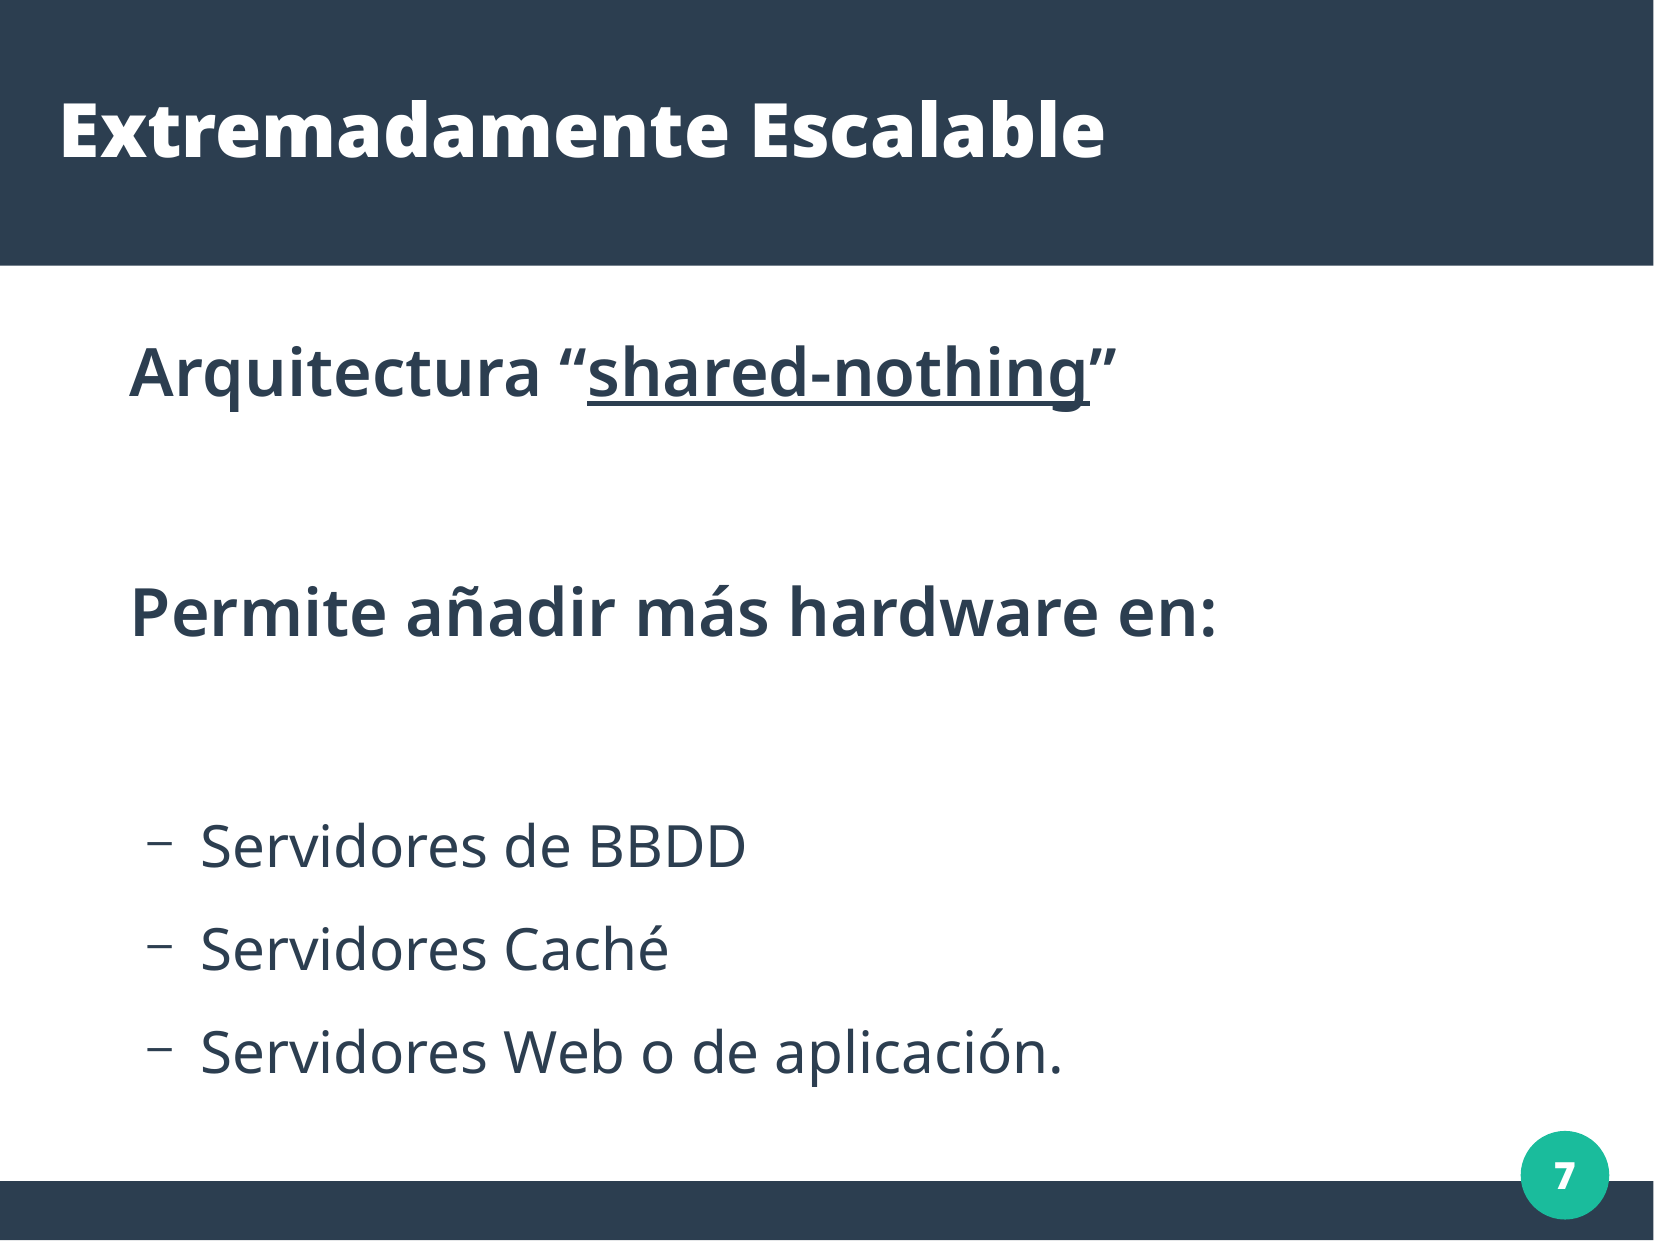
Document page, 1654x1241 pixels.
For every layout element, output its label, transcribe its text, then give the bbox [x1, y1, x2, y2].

title Extremadamente Escalable [59, 49, 1595, 207]
list Arquitectura “shared-nothing” Permite añadir más hardware en: Servidores de BBDD Servidores Caché Servidores Web o de aplicación. [59, 324, 1595, 1152]
